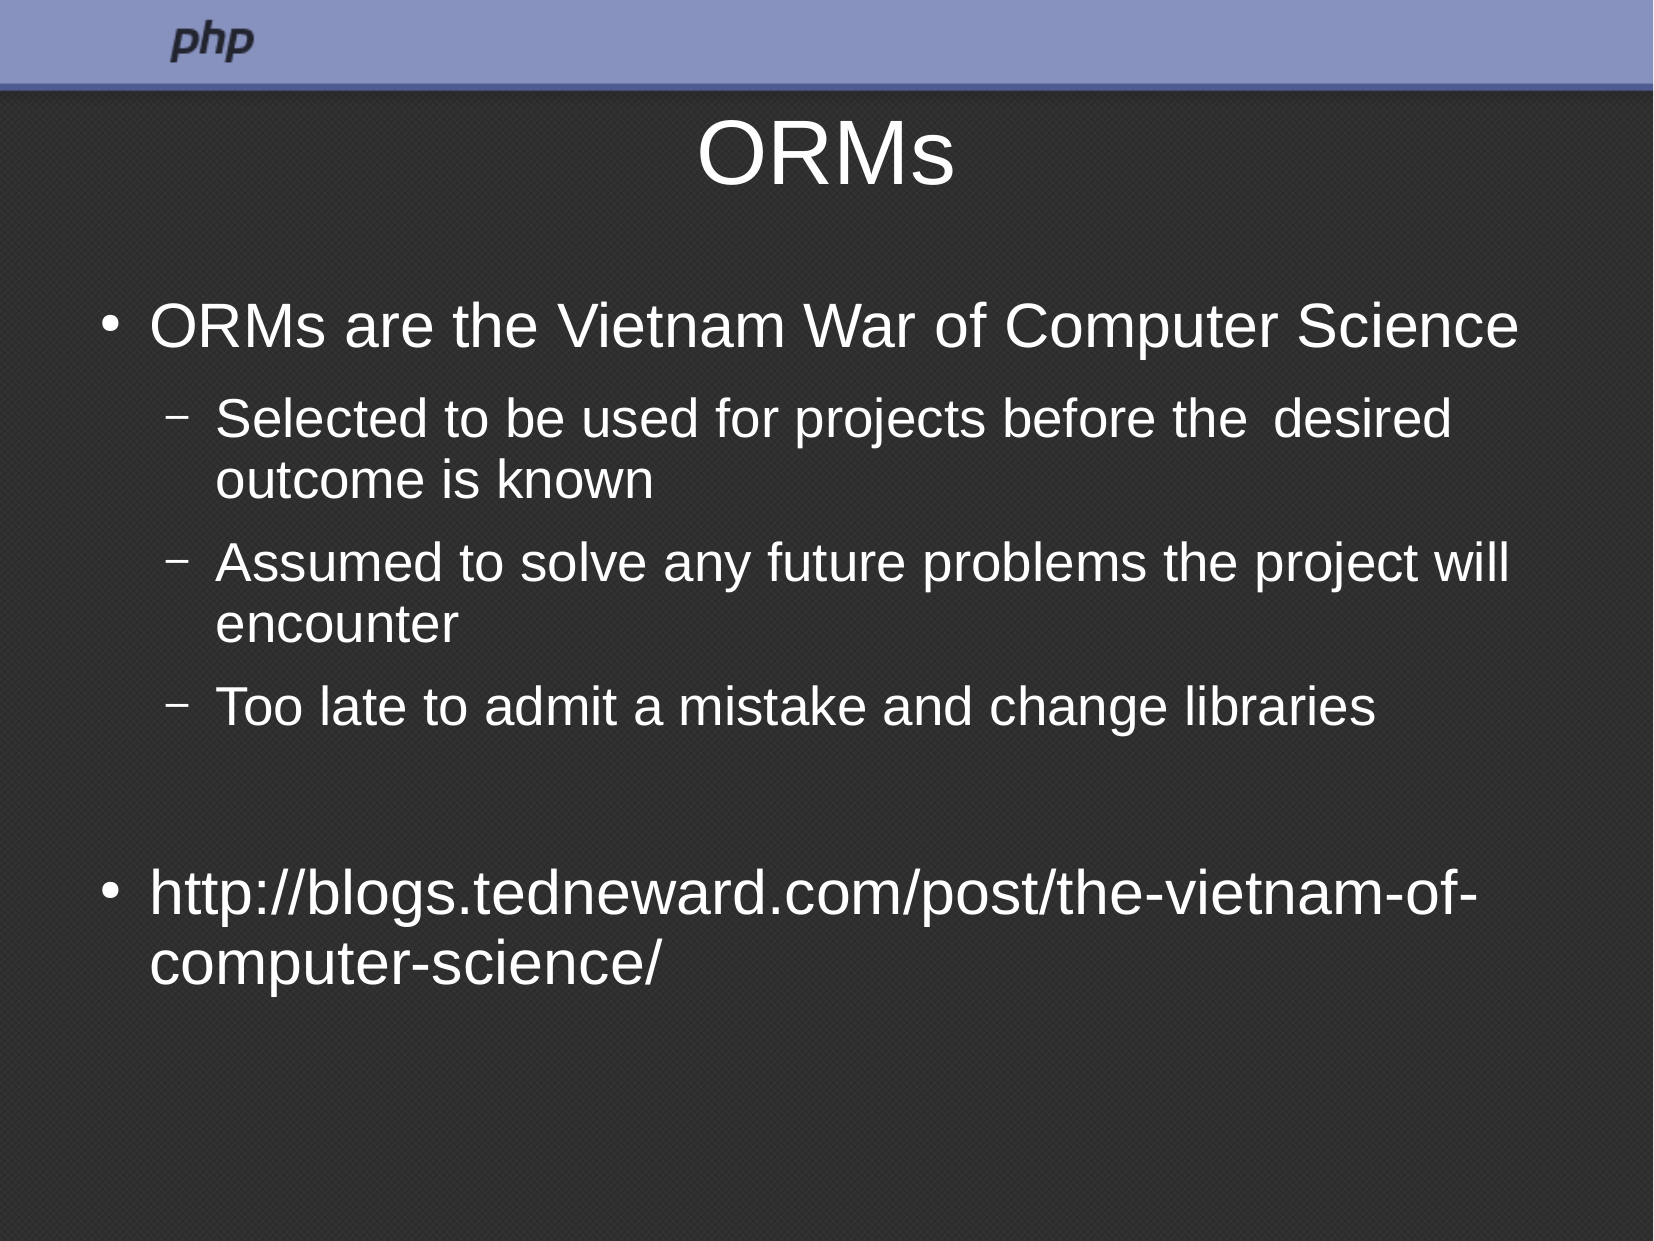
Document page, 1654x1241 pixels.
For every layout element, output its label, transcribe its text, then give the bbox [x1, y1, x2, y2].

list ORMs are the Vietnam War of Computer Science Selected to be used for projects before the desired outcome is known Assumed to solve any future problems the project will encounter Too late to admit a mistake and change libraries http://blogs.tedneward.com/post/the-vietnam-of-computer-science/ [82, 290, 1571, 1010]
picture [0, 0, 1654, 1241]
title ORMs [82, 49, 1571, 257]
